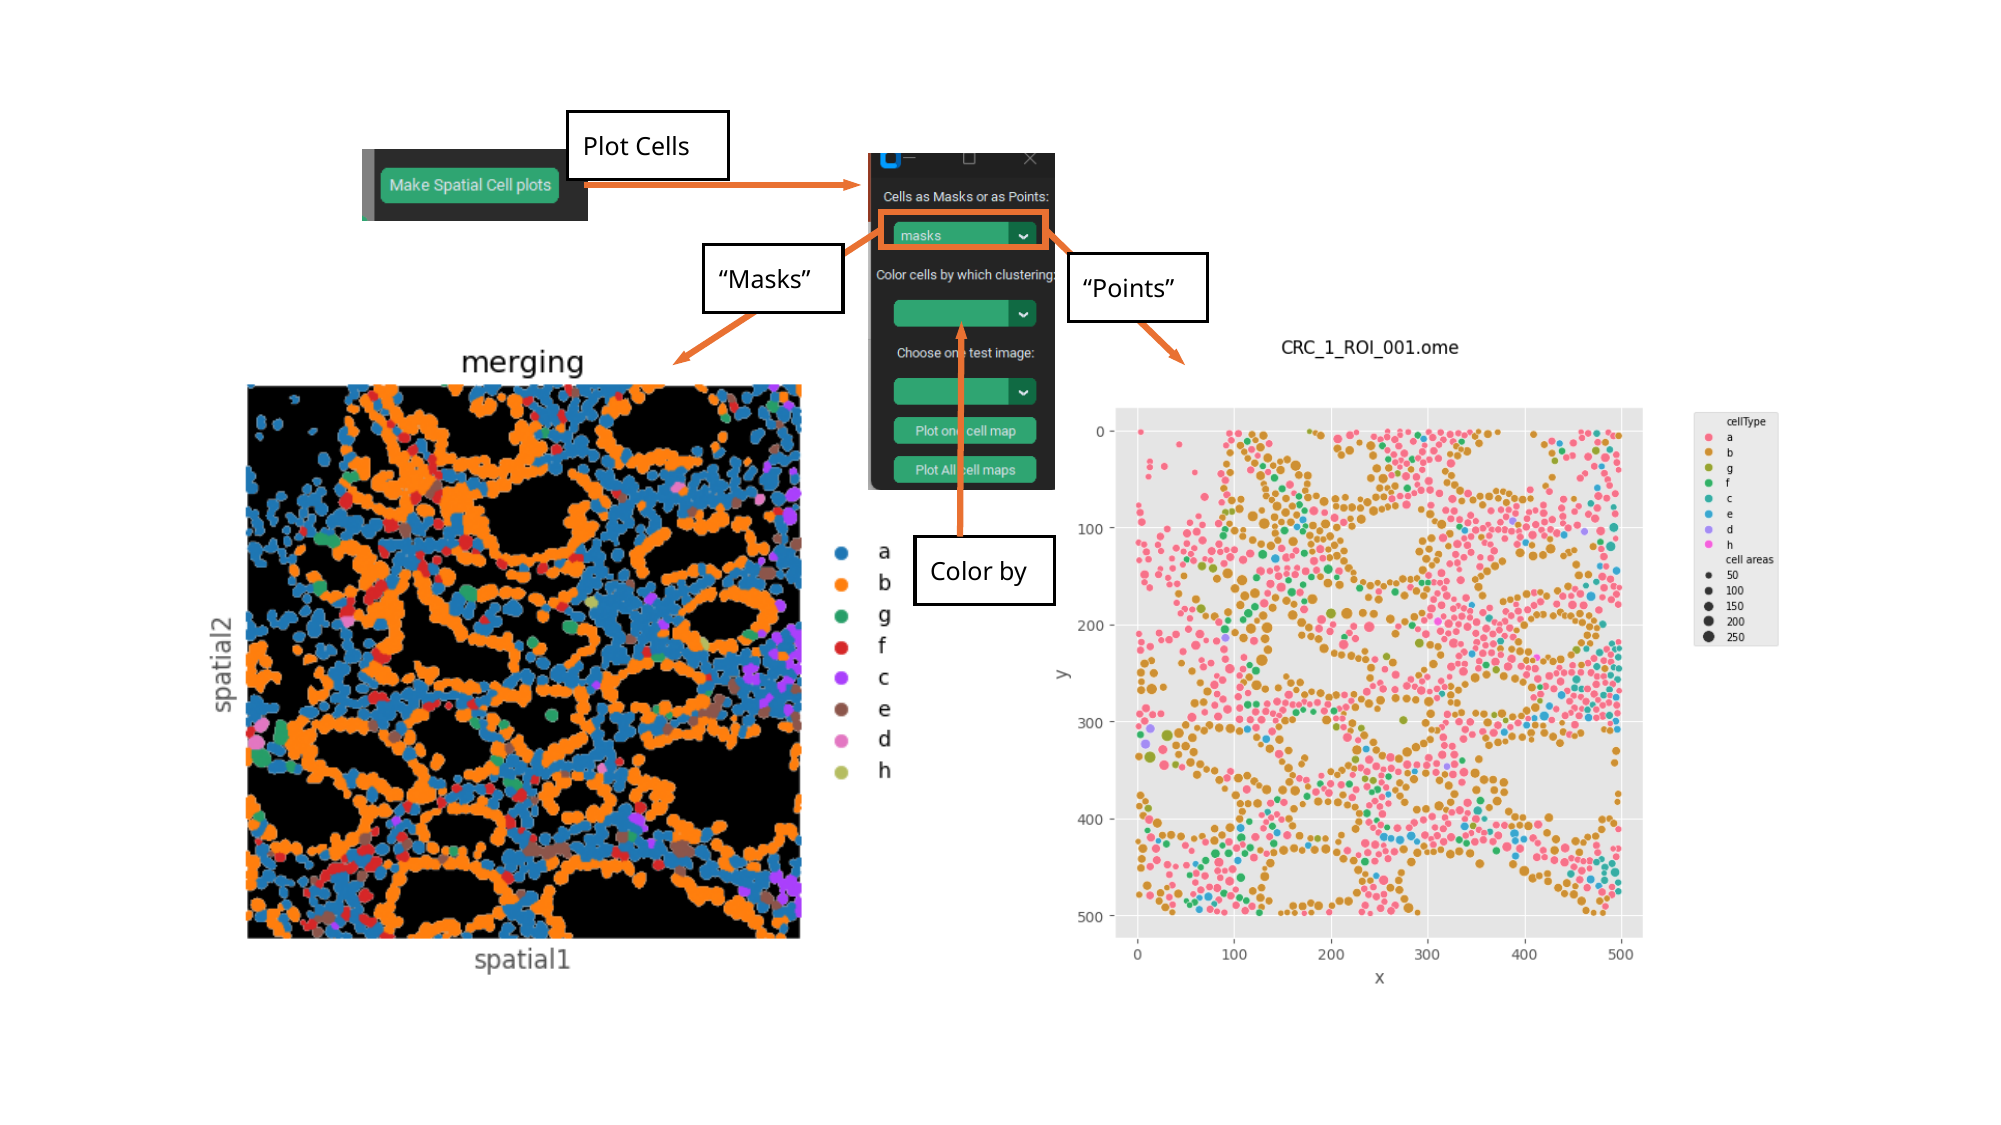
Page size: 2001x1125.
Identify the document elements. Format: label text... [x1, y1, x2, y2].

text_box Color by [915, 537, 1054, 605]
picture [195, 236, 1788, 997]
text_box Plot Cells [568, 111, 728, 179]
picture [868, 153, 1055, 233]
picture [362, 149, 588, 221]
text_box “Masks” [704, 244, 843, 312]
text_box “Points” [1068, 253, 1207, 321]
picture [884, 215, 1042, 244]
